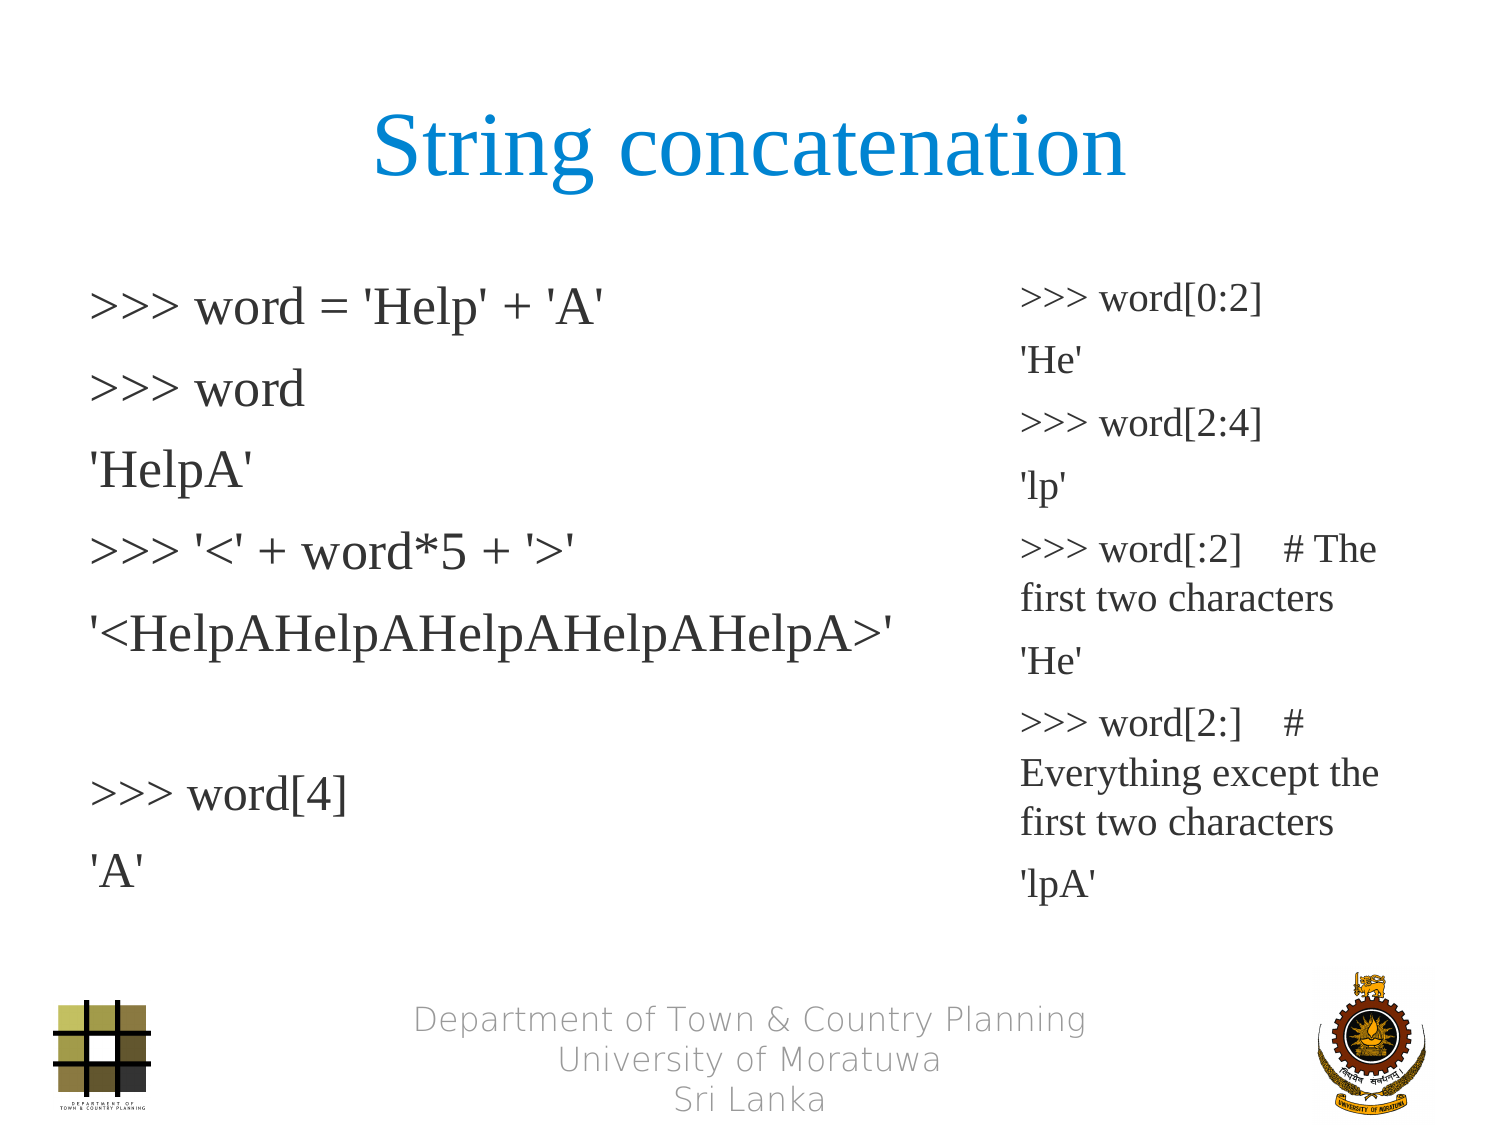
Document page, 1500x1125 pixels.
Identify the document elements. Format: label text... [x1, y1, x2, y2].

title String concatenation [75, 45, 1426, 233]
list >>> word[0:2] 'He' >>> word[2:4] 'lp' >>> word[:2] # The first two characters 'He' >>> word[2:] # Everything except the first two characters 'lpA' [1005, 262, 1426, 916]
picture [53, 1000, 151, 1110]
list >>> word = 'Help' + 'A' >>> word 'HelpA' >>> '<' + word*5 + '>' '<HelpAHelpAHelpAHelpAHelpA>' >>> word[4] 'A' [75, 262, 961, 916]
picture [1312, 966, 1435, 1125]
